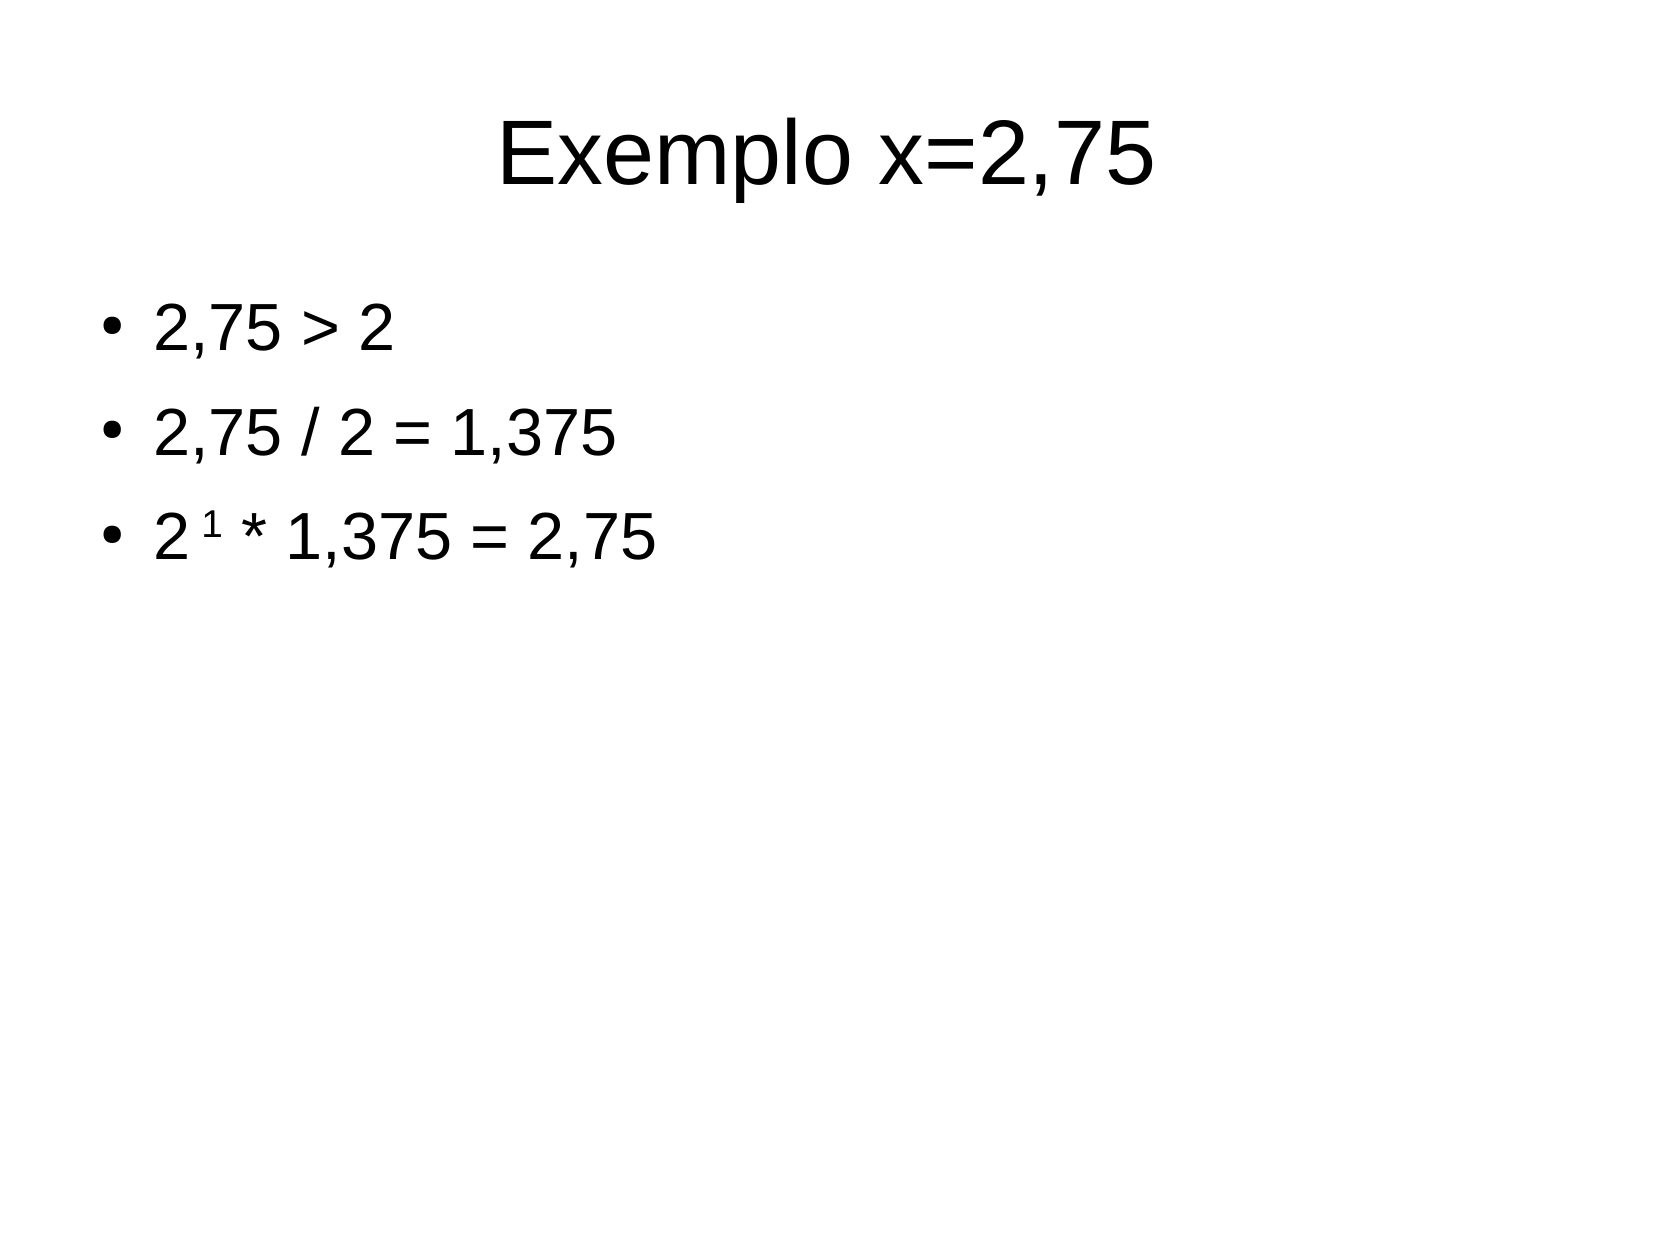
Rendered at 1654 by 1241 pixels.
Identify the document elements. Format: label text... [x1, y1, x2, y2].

title Exemplo x=2,75 [82, 56, 1571, 250]
list 2,75 > 2 2,75 / 2 = 1,375 2 1 * 1,375 = 2,75 [82, 290, 1571, 1094]
